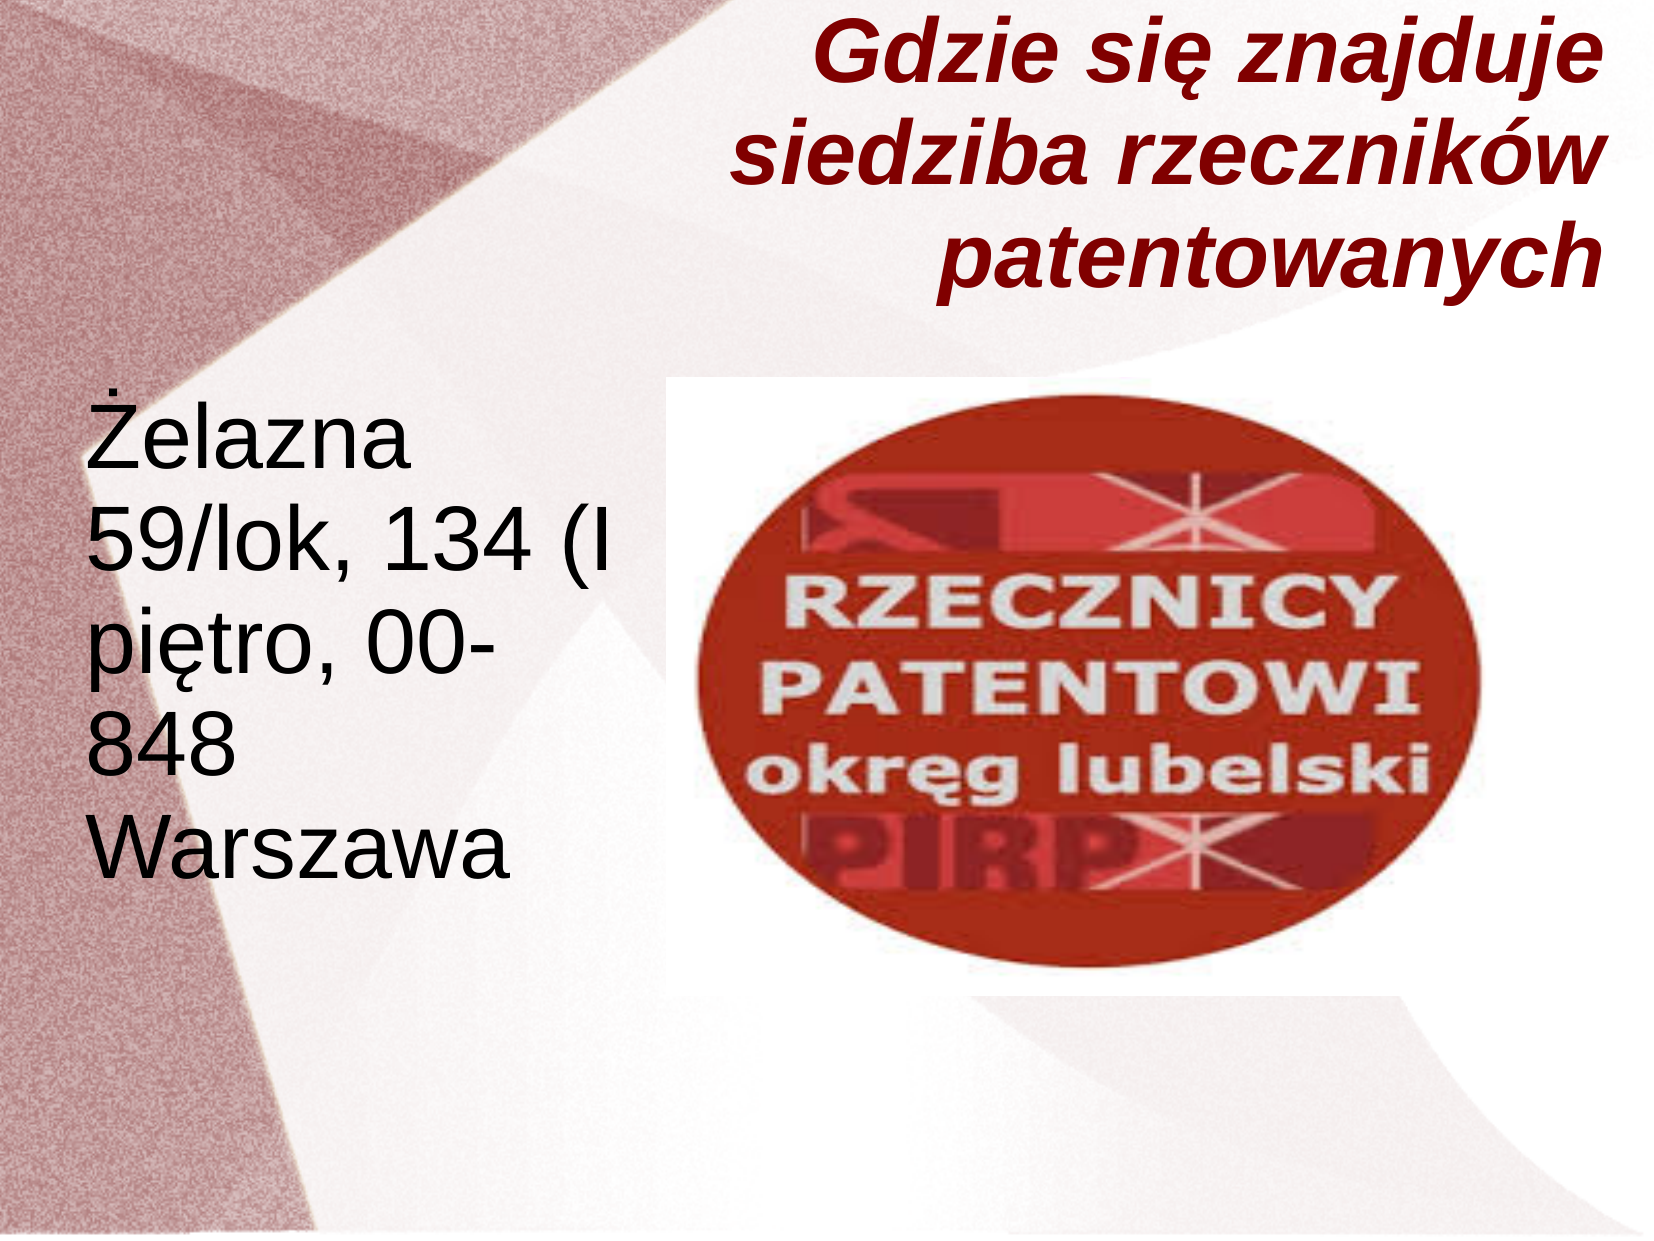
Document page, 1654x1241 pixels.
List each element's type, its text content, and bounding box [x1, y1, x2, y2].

text_box Żelazna 59/lok, 134 (I piętro, 00-848 Warszawa [70, 377, 662, 1217]
title Gdzie się znajduje siedziba rzeczników patentowanych [596, 0, 1607, 307]
picture [0, 0, 1654, 1241]
